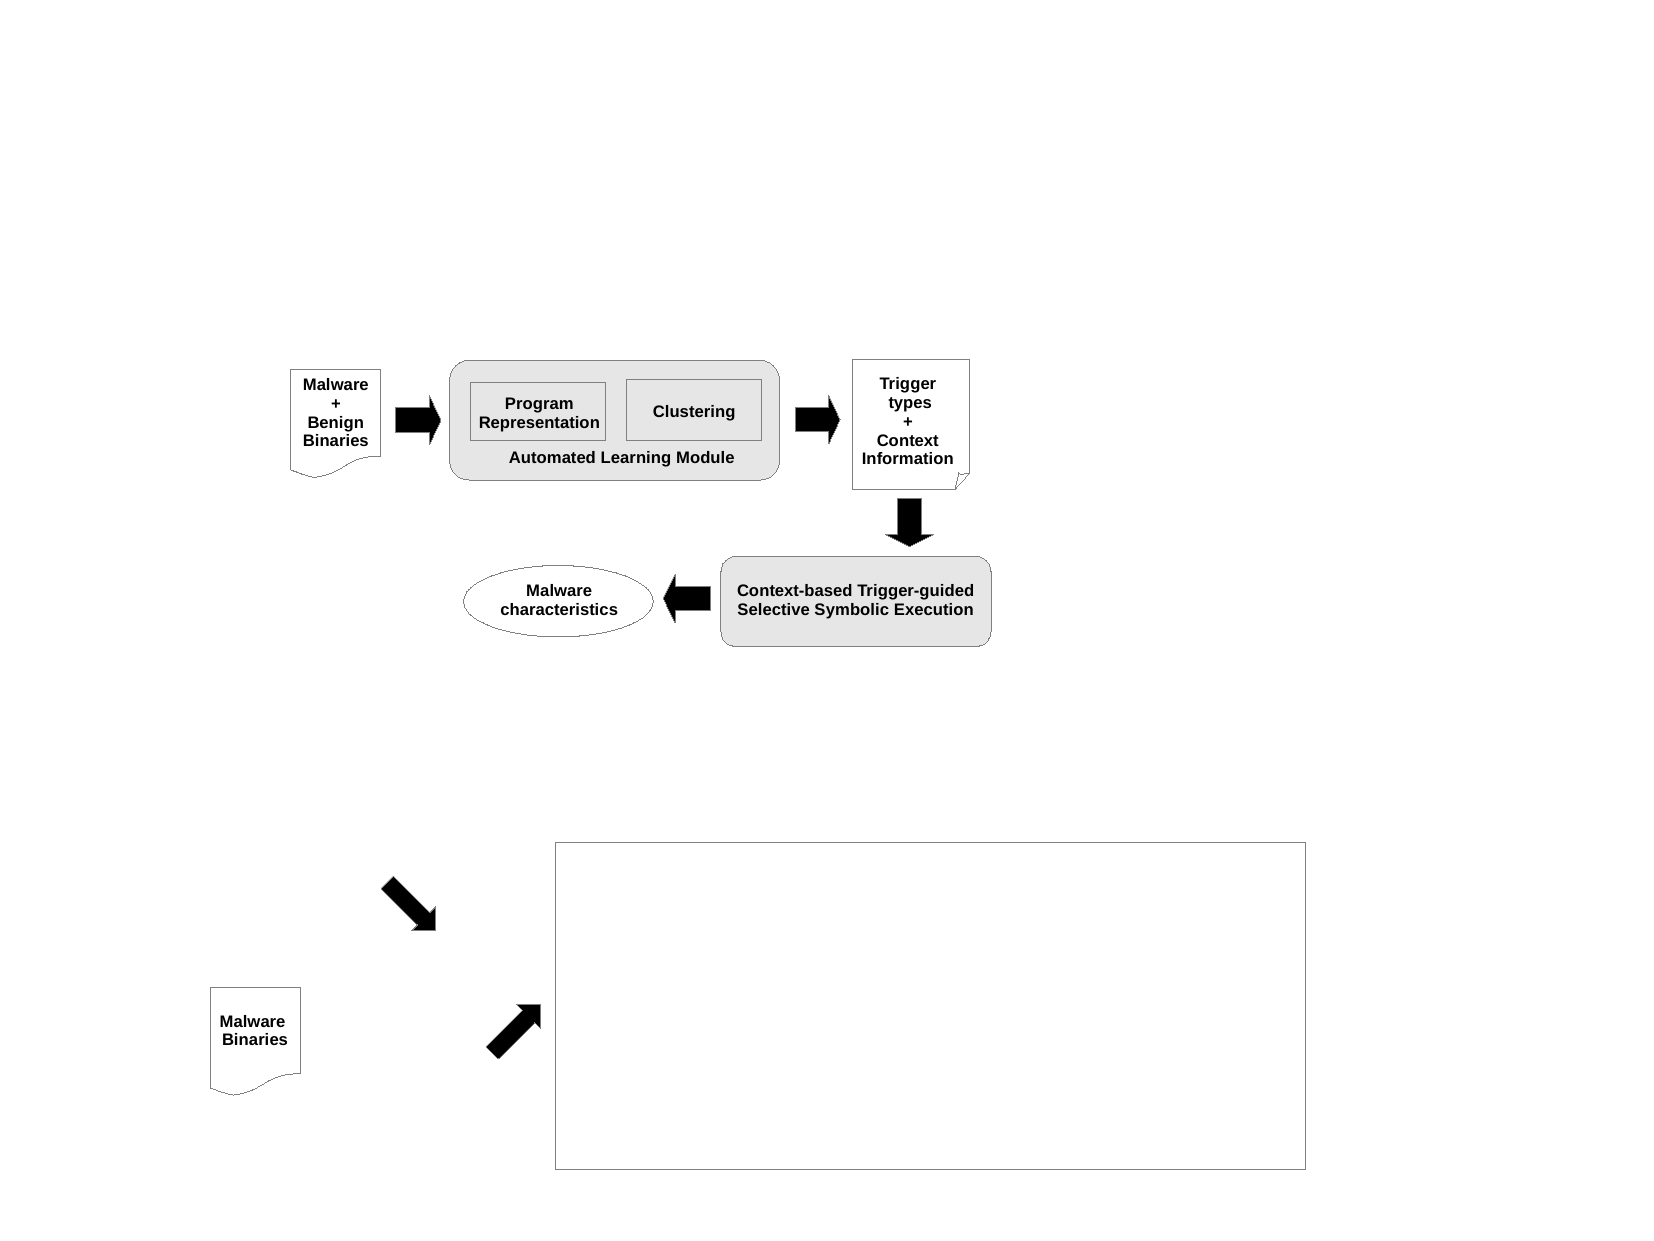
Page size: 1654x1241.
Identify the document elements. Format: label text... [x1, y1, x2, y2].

text_box Malware + Benign Binaries [290, 369, 381, 478]
text_box [621, 429, 626, 440]
text_box Malware Binaries [210, 987, 301, 1096]
text_box [795, 395, 840, 444]
text_box [885, 498, 934, 538]
text_box Context-based Trigger-guided Selective Symbolic Execution [720, 538, 991, 662]
text_box [486, 1004, 541, 1059]
text_box Trigger types + Context Information [840, 359, 976, 484]
text_box Program Representation [458, 386, 621, 440]
text_box Clustering [614, 394, 765, 429]
text_box [663, 574, 711, 623]
text_box [395, 395, 441, 445]
text_box [627, 380, 761, 394]
text_box [627, 429, 761, 440]
text_box Automated Learning Module [464, 440, 780, 475]
text_box [381, 876, 436, 931]
text_box [449, 360, 780, 481]
text_box Malware characteristics [476, 543, 642, 658]
